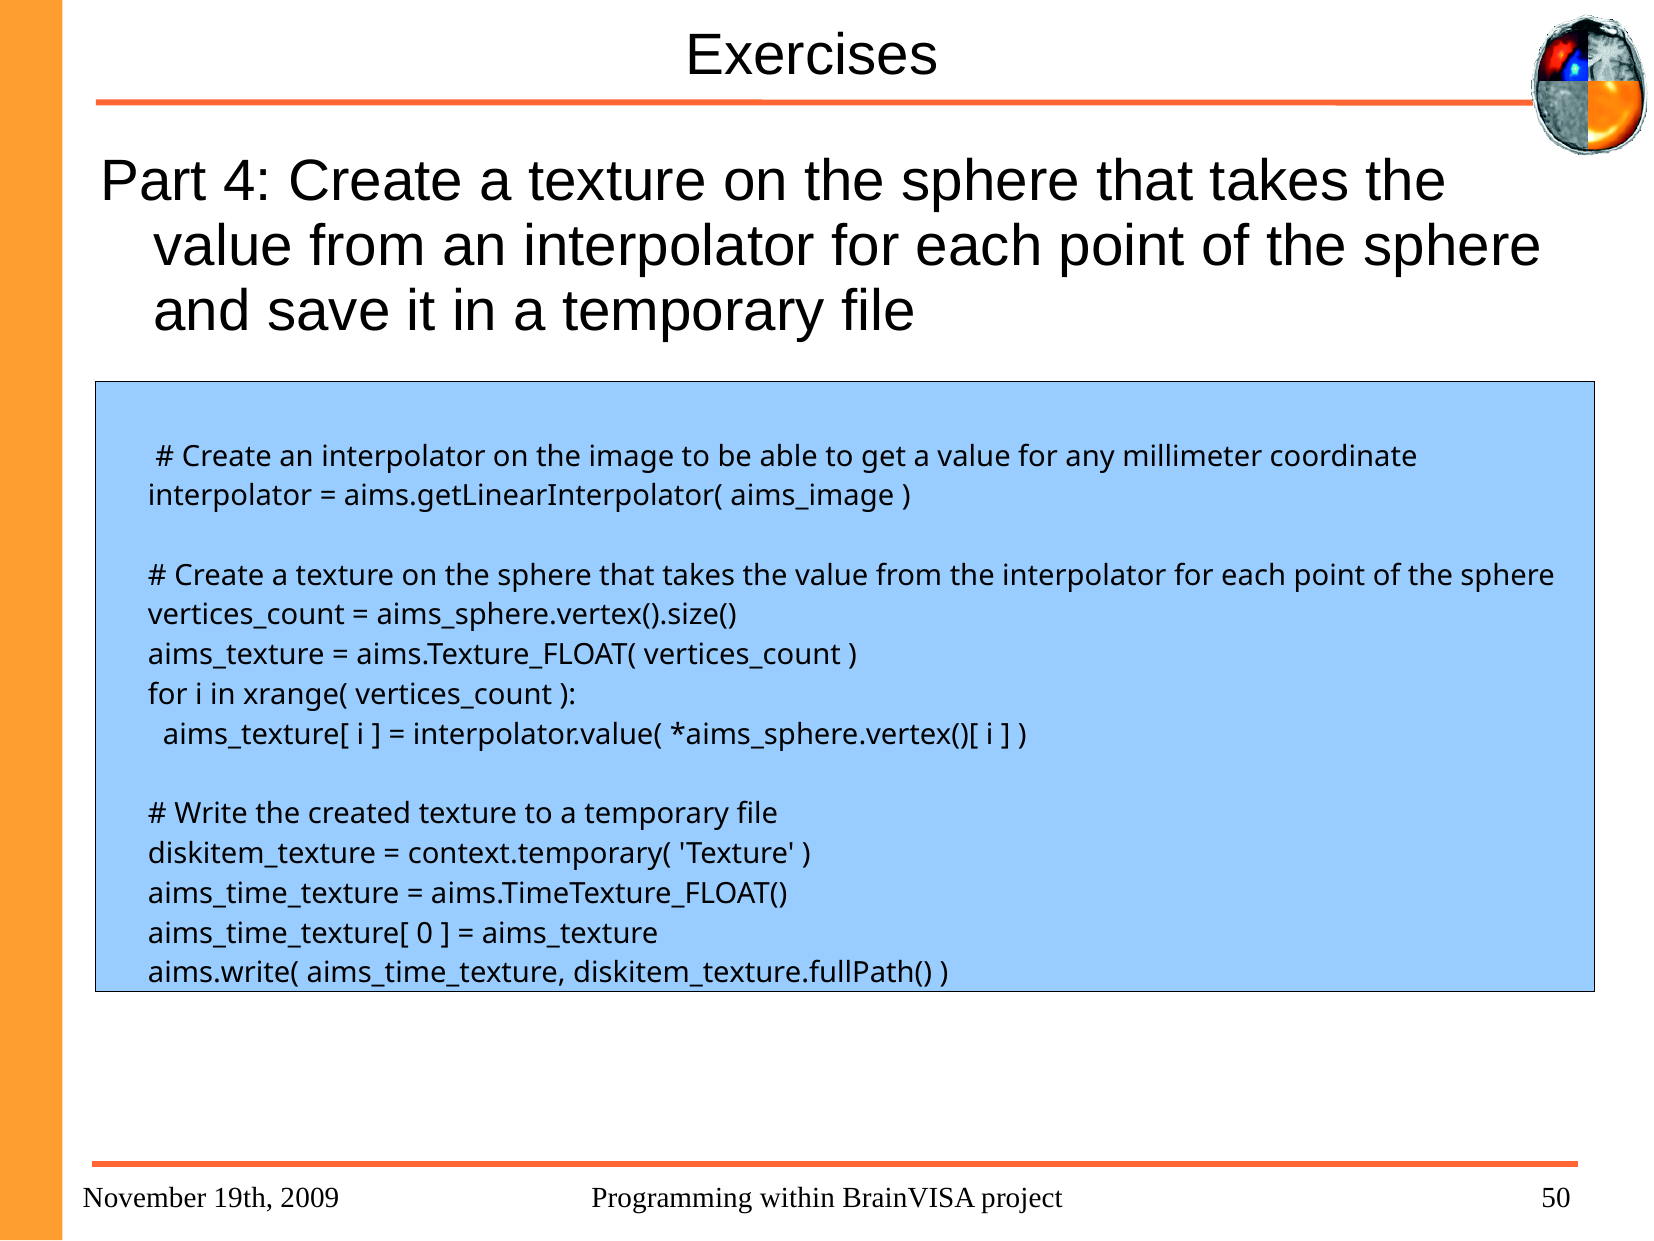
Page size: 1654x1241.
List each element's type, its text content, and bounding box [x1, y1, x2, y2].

title Exercises [88, 21, 1536, 87]
list Part 4: Create a texture on the sphere that takes the value from an interpolator for each point of the sphere and save it in a temporary file [82, 147, 1604, 1109]
picture [1530, 14, 1649, 157]
text_box # Create an interpolator on the image to be able to get a value for any millimeter coordinate interpolator = aims.getLinearInterpolator( aims_image ) # Create a texture on the sphere that takes the value from the interpolator for each point of the sphere vertices_count = aims_sphere.vertex().size() aims_texture = aims.Texture_FLOAT( vertices_count ) for i in xrange( vertices_count ): aims_texture[ i ] = interpolator.value( *aims_sphere.vertex()[ i ] ) # Write the created texture to a temporary file diskitem_texture = context.temporary( 'Texture' ) aims_time_texture = aims.TimeTexture_FLOAT() aims_time_texture[ 0 ] = aims_texture aims.write( aims_time_texture, diskitem_texture.fullPath() ) [95, 381, 1595, 992]
